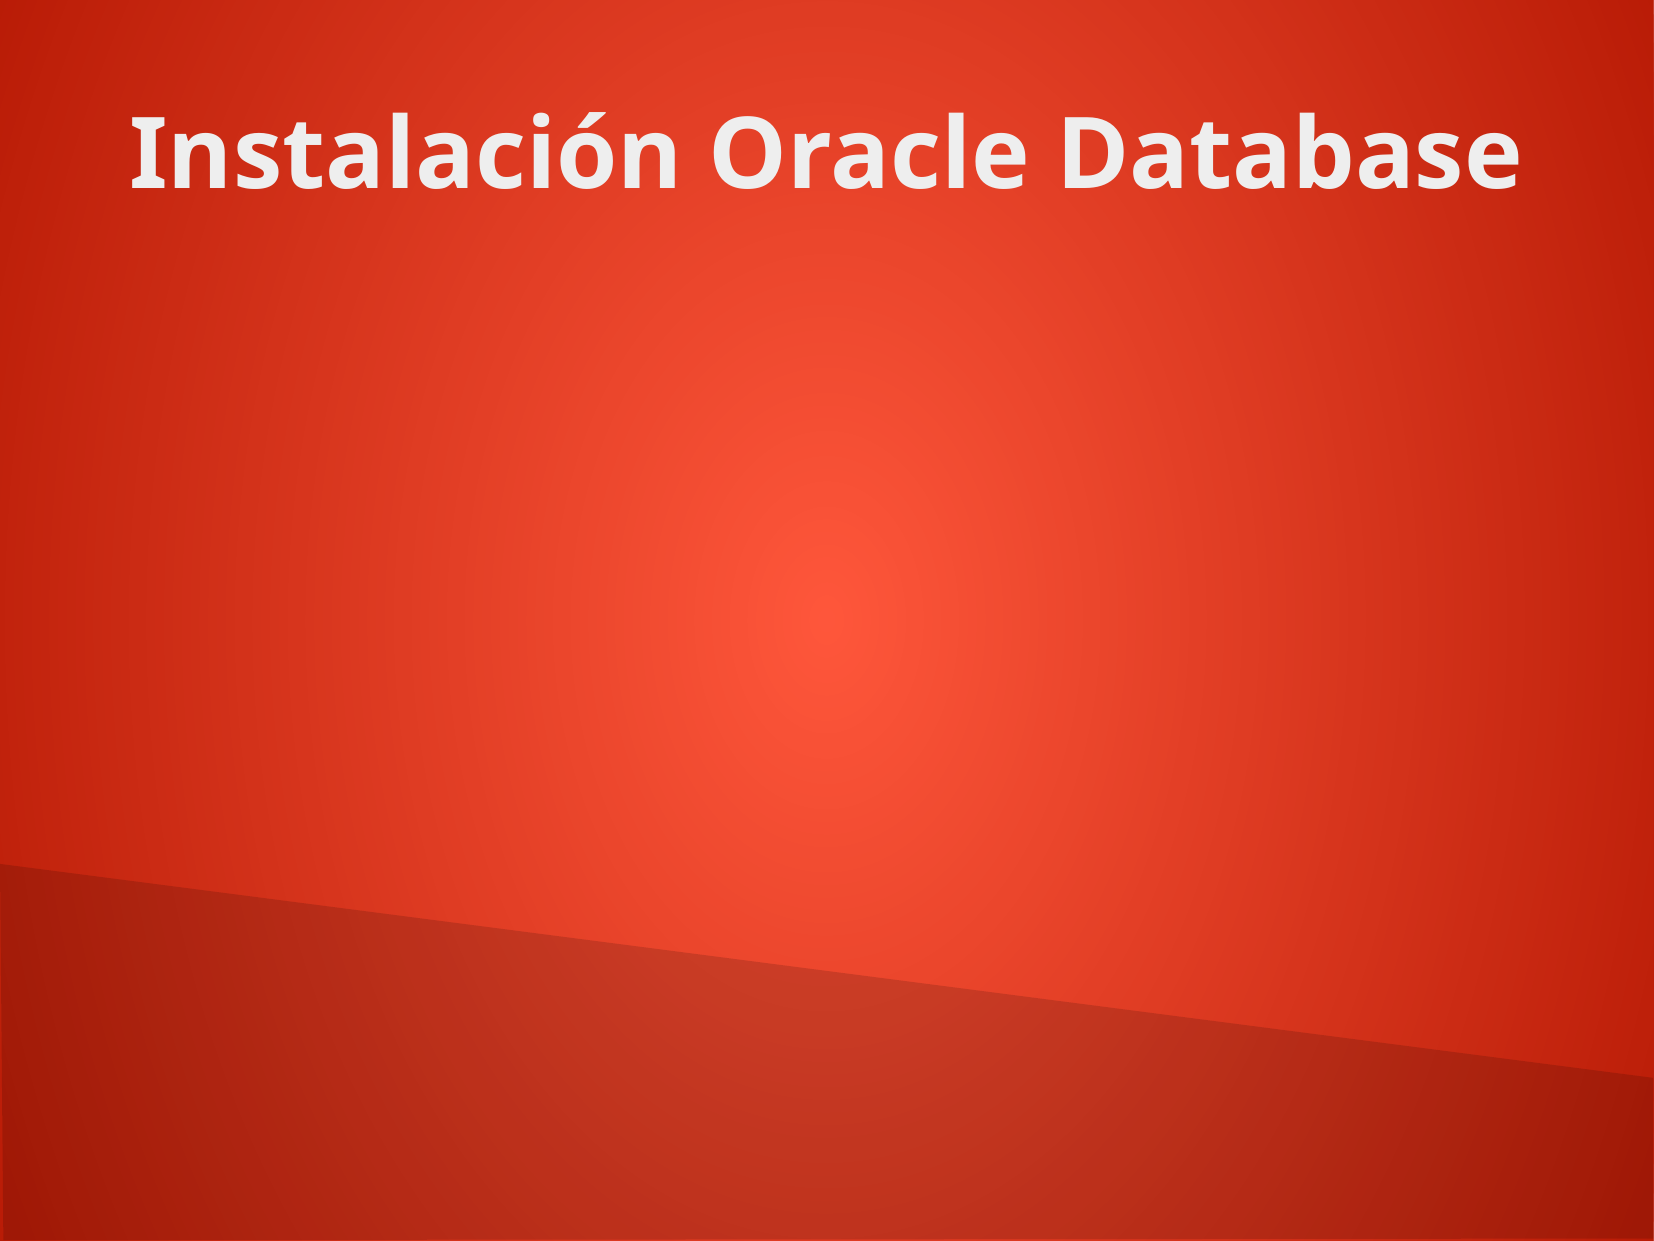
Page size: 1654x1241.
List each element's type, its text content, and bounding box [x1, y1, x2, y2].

title Instalación Oracle Database [82, 47, 1571, 252]
